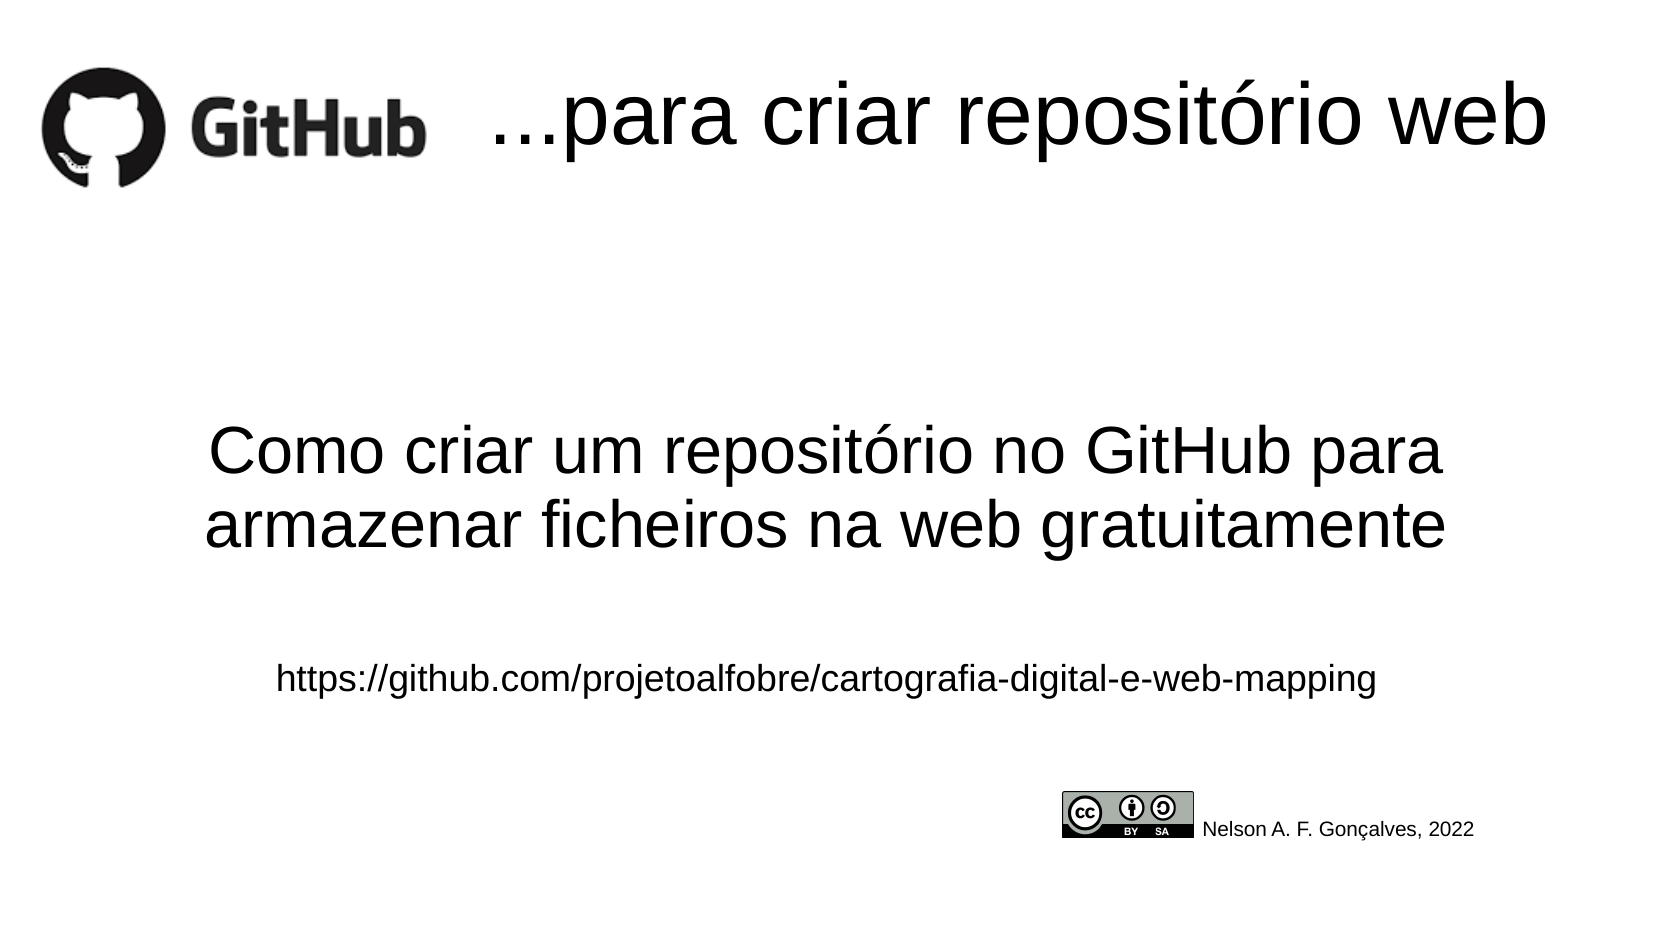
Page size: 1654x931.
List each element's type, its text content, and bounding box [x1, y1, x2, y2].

title ...para criar repositório web [468, 37, 1571, 193]
picture [0, 0, 469, 263]
text_box https://github.com/projetoalfobre/cartografia-digital-e-web-mapping [261, 649, 1393, 707]
text_box Nelson A. F. Gonçalves, 2022 [968, 791, 1490, 849]
subtitle Como criar um repositório no GitHub para armazenar ficheiros na web gratuitamente [82, 217, 1571, 758]
